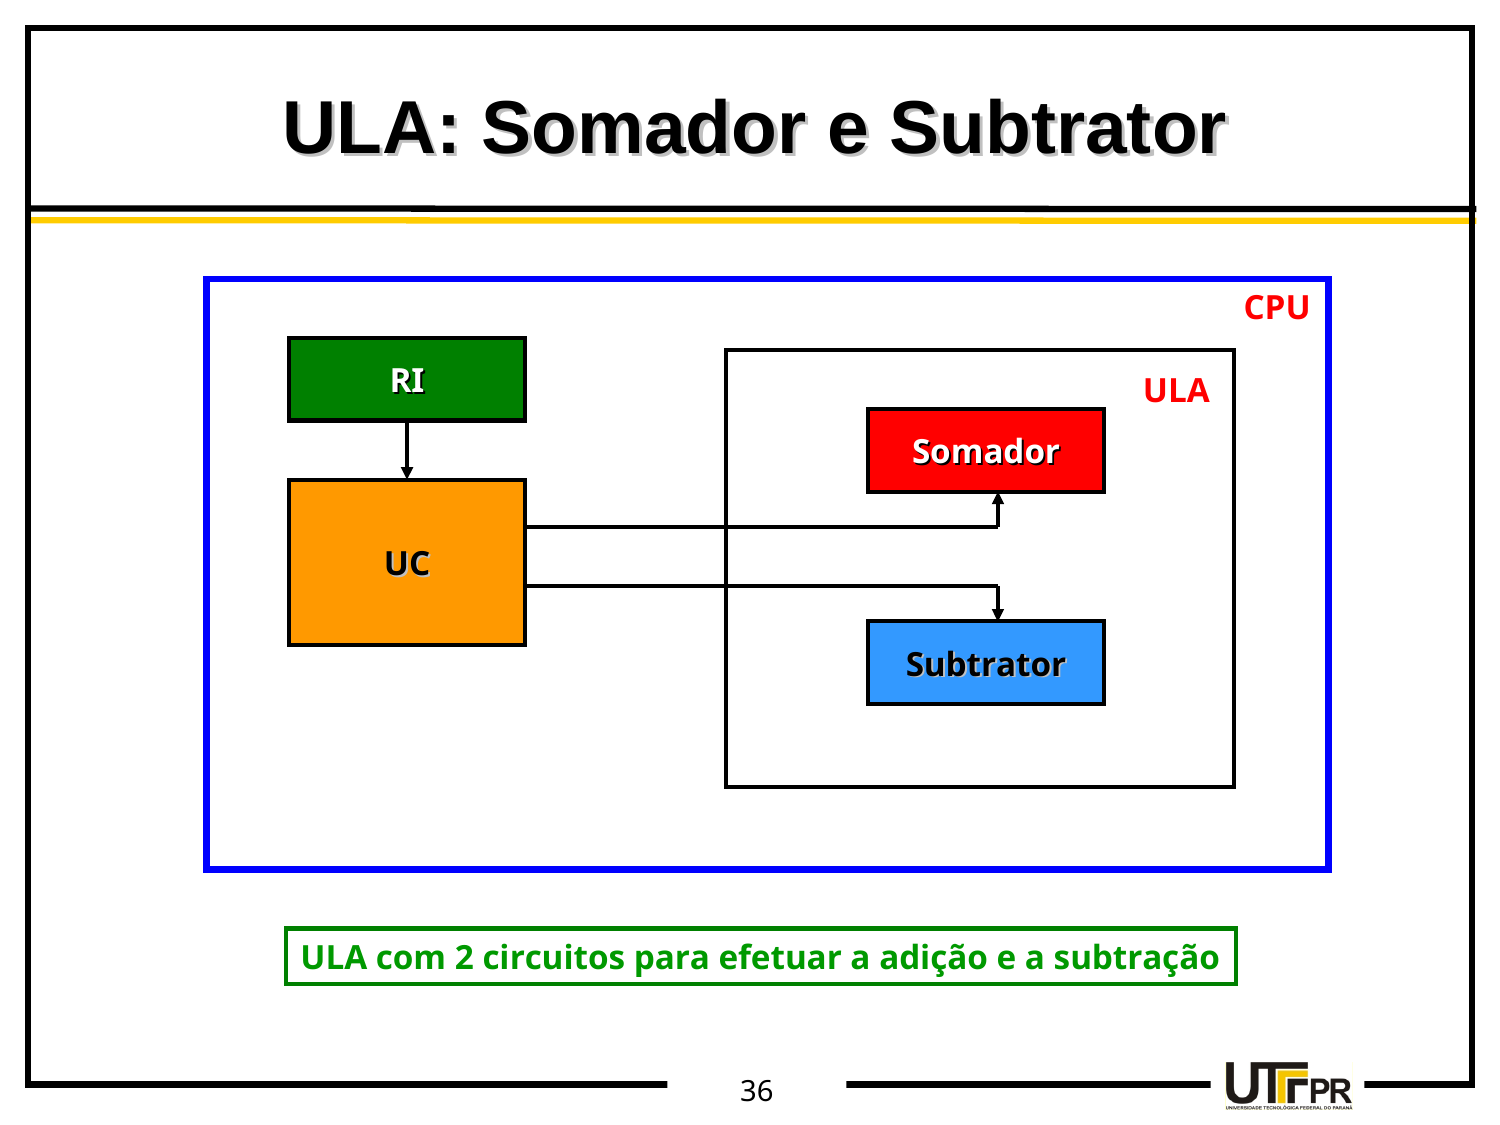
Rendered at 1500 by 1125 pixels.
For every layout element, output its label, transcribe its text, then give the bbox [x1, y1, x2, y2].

text_box RI [289, 337, 526, 421]
title ULA: Somador e Subtrator [247, 85, 1263, 180]
text_box UC [289, 479, 526, 646]
text_box Somador [867, 408, 1105, 492]
picture [1225, 1062, 1353, 1110]
text_box CPU [1228, 278, 1327, 335]
text_box ULA com 2 circuitos para efetuar a adição e a subtração [285, 928, 1237, 984]
text_box ULA [1128, 361, 1225, 418]
text_box Subtrator [867, 621, 1105, 705]
